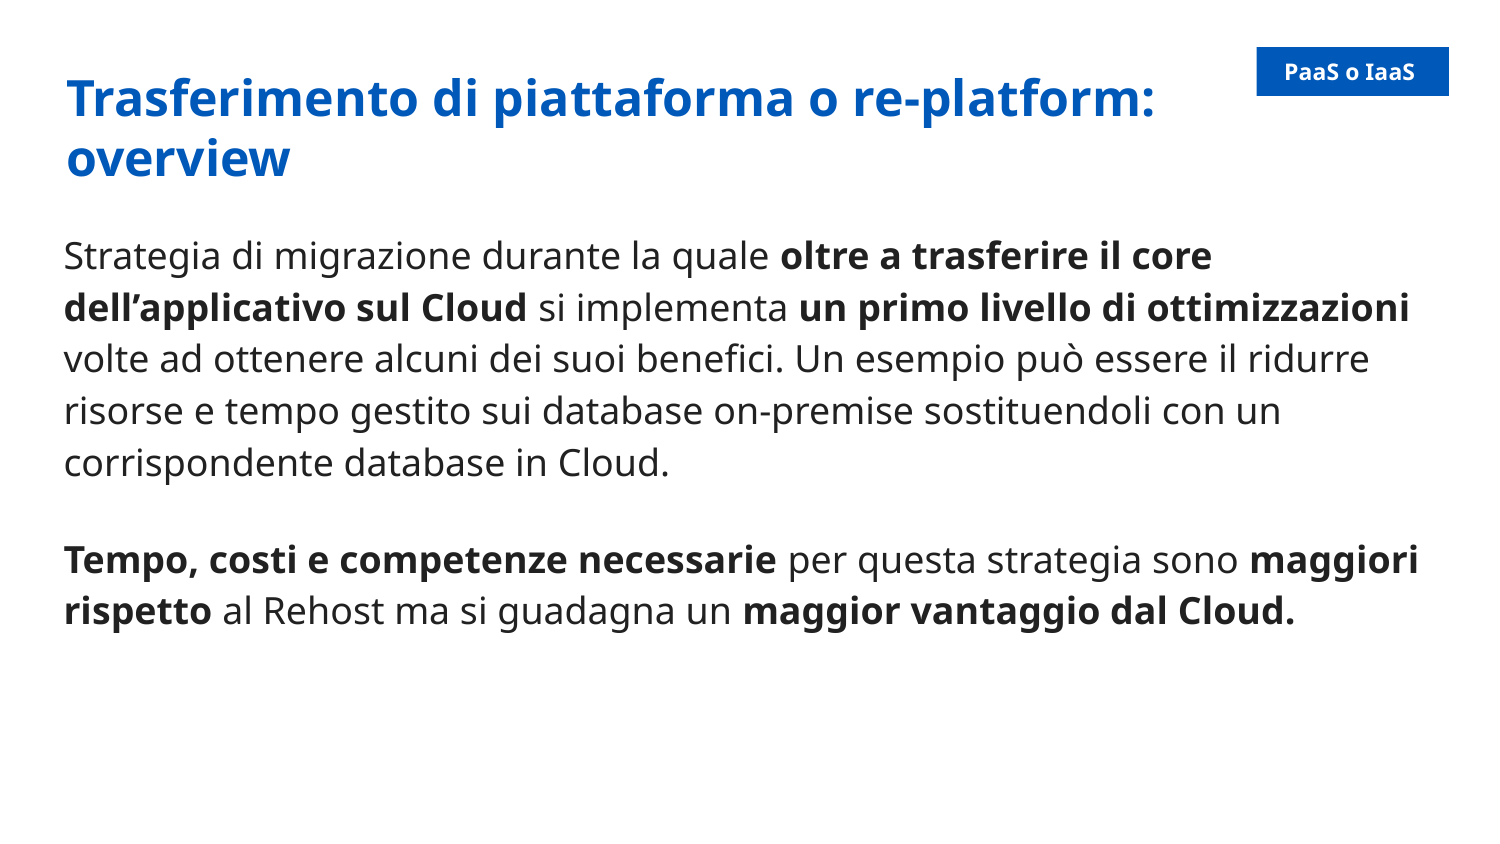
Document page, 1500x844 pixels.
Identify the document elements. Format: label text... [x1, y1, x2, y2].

text_box PaaS o IaaS [1256, 47, 1449, 96]
text_box Strategia di migrazione durante la quale oltre a trasferire il core dell’applicativo sul Cloud si implementa un primo livello di ottimizzazioni volte ad ottenere alcuni dei suoi benefici. Un esempio può essere il ridurre risorse e tempo gestito sui database on-premise sostituendoli con un corrispondente database in Cloud. Tempo, costi e competenze necessarie per questa strategia sono maggiori rispetto al Rehost ma si guadagna un maggior vantaggio dal Cloud. [48, 210, 1454, 768]
title Trasferimento di piattaforma o re-platform: overview [51, 51, 1449, 146]
